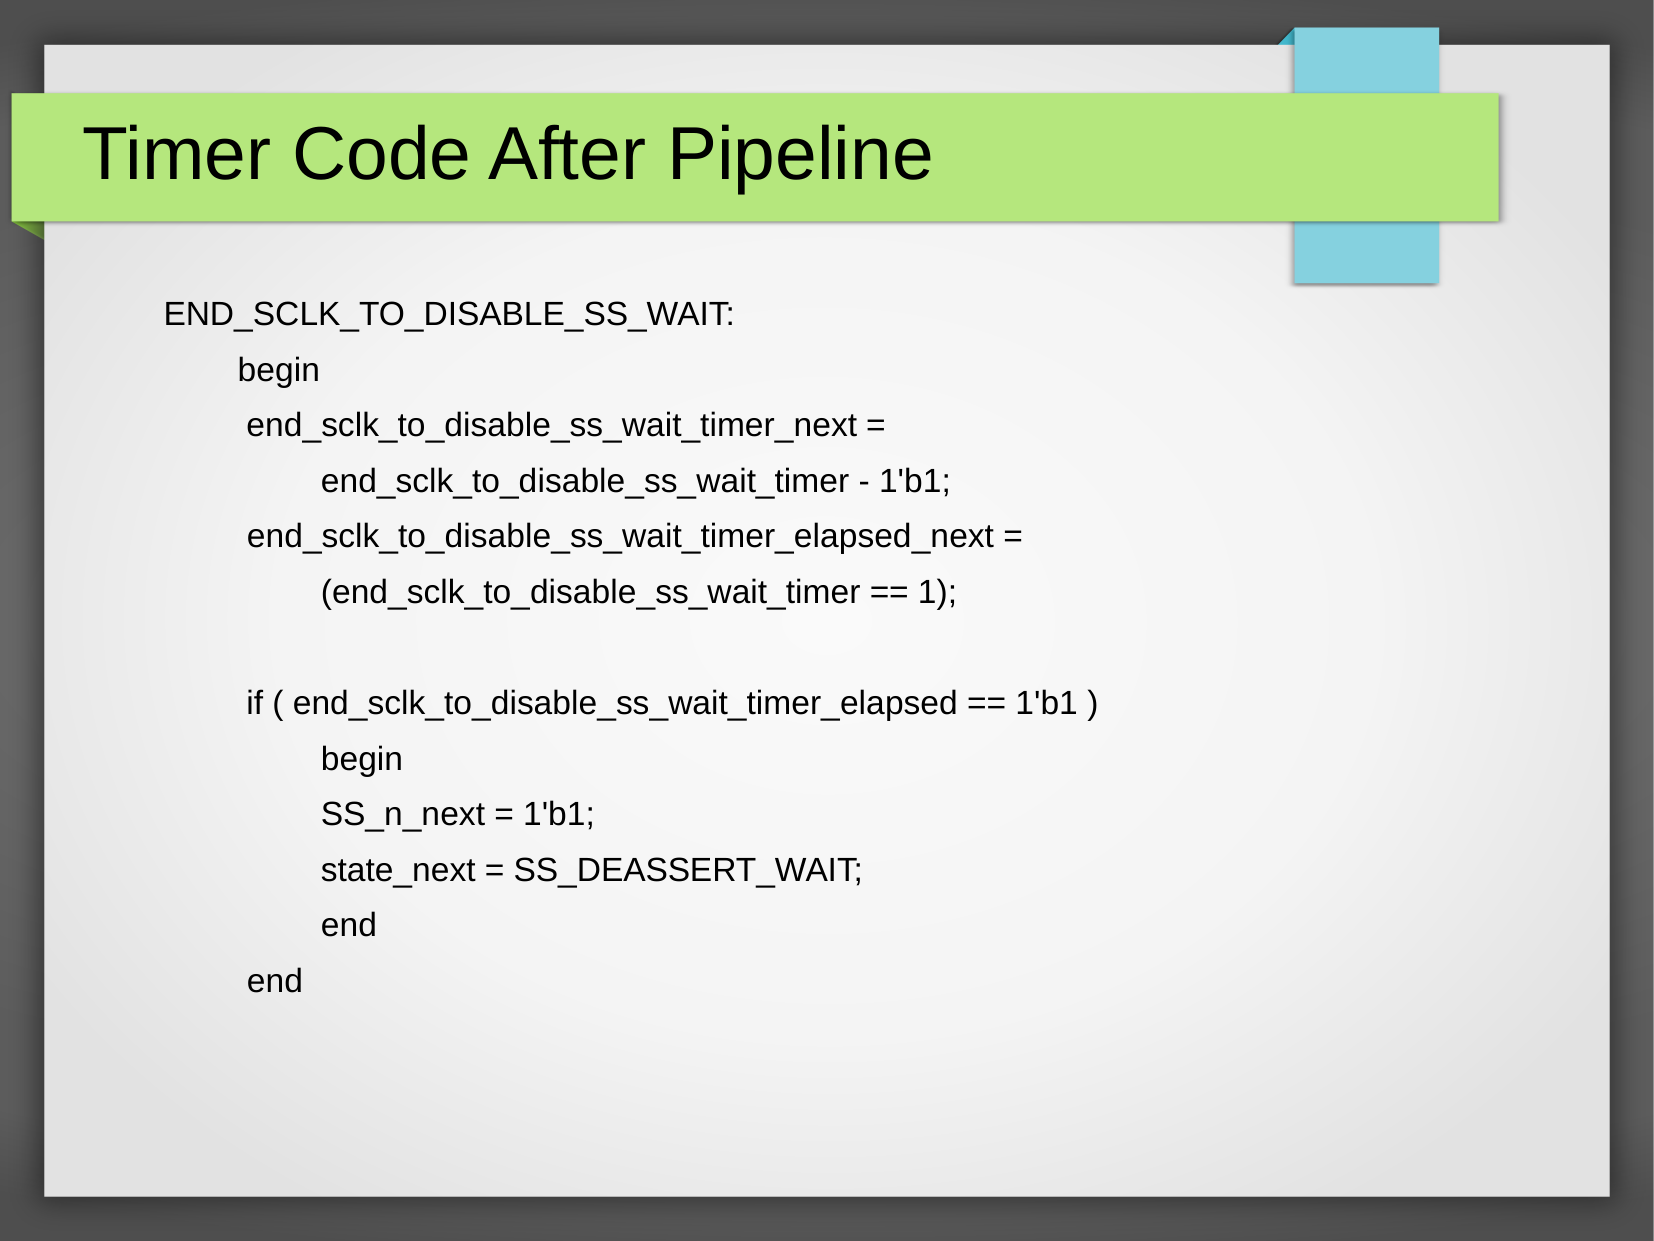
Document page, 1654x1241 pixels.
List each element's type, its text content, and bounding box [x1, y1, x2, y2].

list END_SCLK_TO_DISABLE_SS_WAIT: begin end_sclk_to_disable_ss_wait_timer_next = end_sclk_to_disable_ss_wait_timer - 1'b1; end_sclk_to_disable_ss_wait_timer_elapsed_next = (end_sclk_to_disable_ss_wait_timer == 1); if ( end_sclk_to_disable_ss_wait_timer_elapsed == 1'b1 ) begin SS_n_next = 1'b1; state_next = SS_DEASSERT_WAIT; end end [82, 295, 1571, 1015]
title Timer Code After Pipeline [82, 94, 1264, 213]
picture [0, 0, 1654, 1241]
